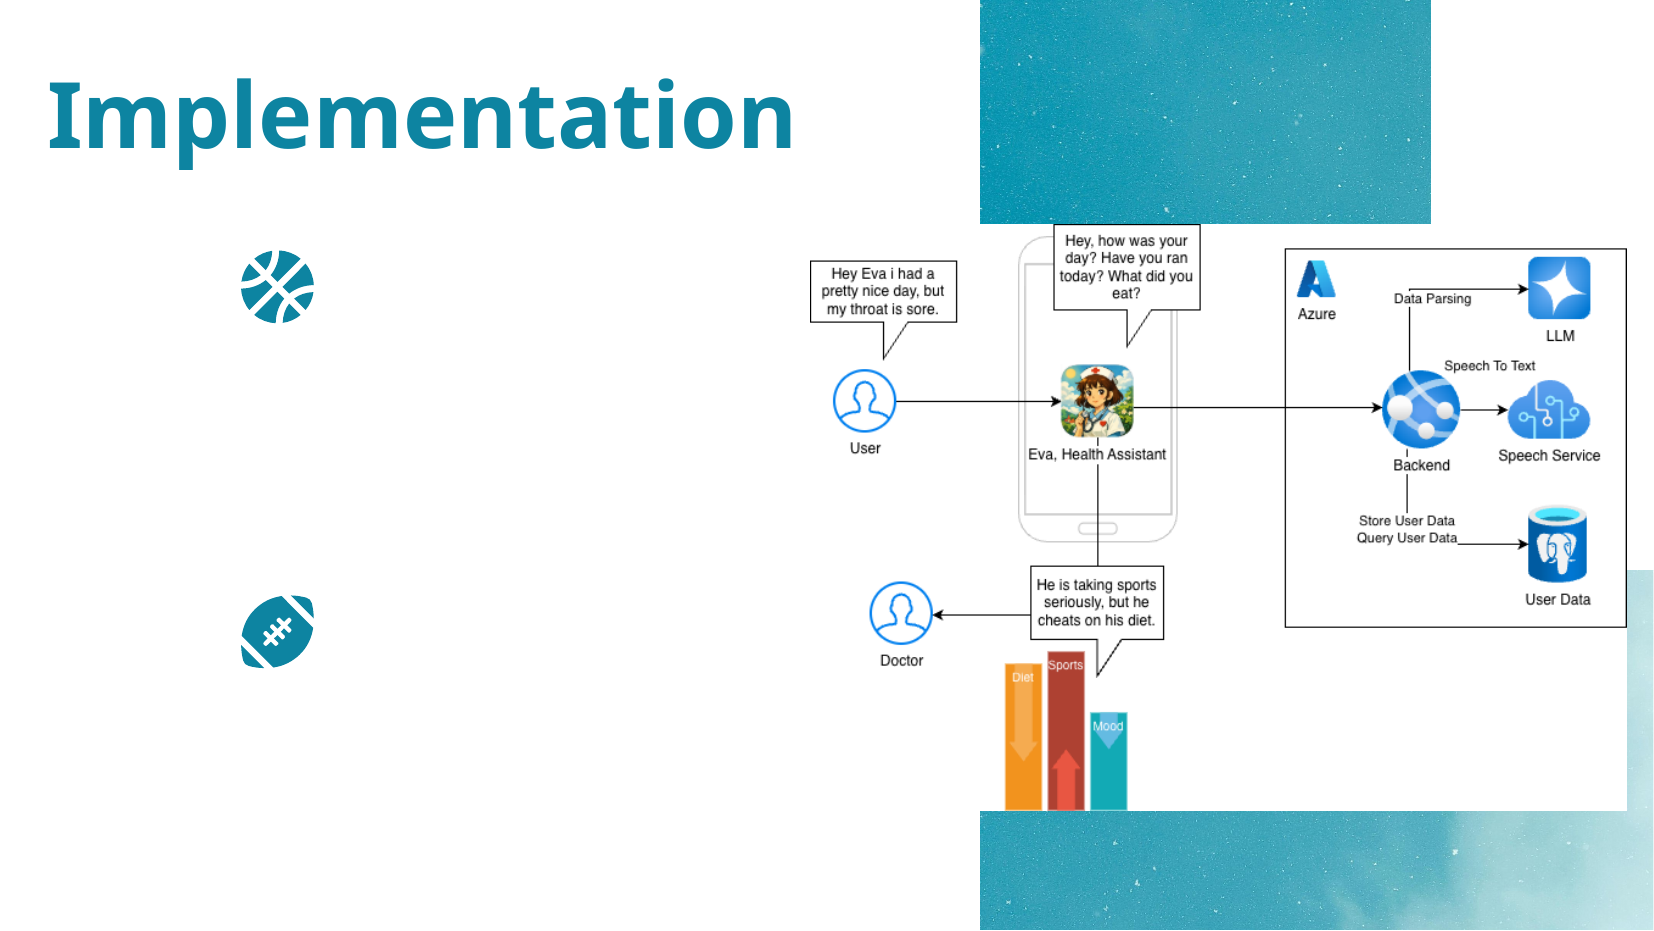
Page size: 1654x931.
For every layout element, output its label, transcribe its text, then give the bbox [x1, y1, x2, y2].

text_box [241, 280, 273, 310]
text_box [282, 303, 301, 323]
text_box [290, 595, 314, 619]
text_box [241, 263, 261, 282]
text_box [270, 250, 301, 282]
text_box [282, 263, 314, 294]
text_box [294, 292, 314, 310]
text_box [241, 645, 265, 669]
text_box [241, 596, 314, 668]
text_box [254, 291, 285, 324]
title Implementation [47, 35, 981, 191]
picture [810, 0, 1654, 930]
text_box [254, 250, 273, 271]
